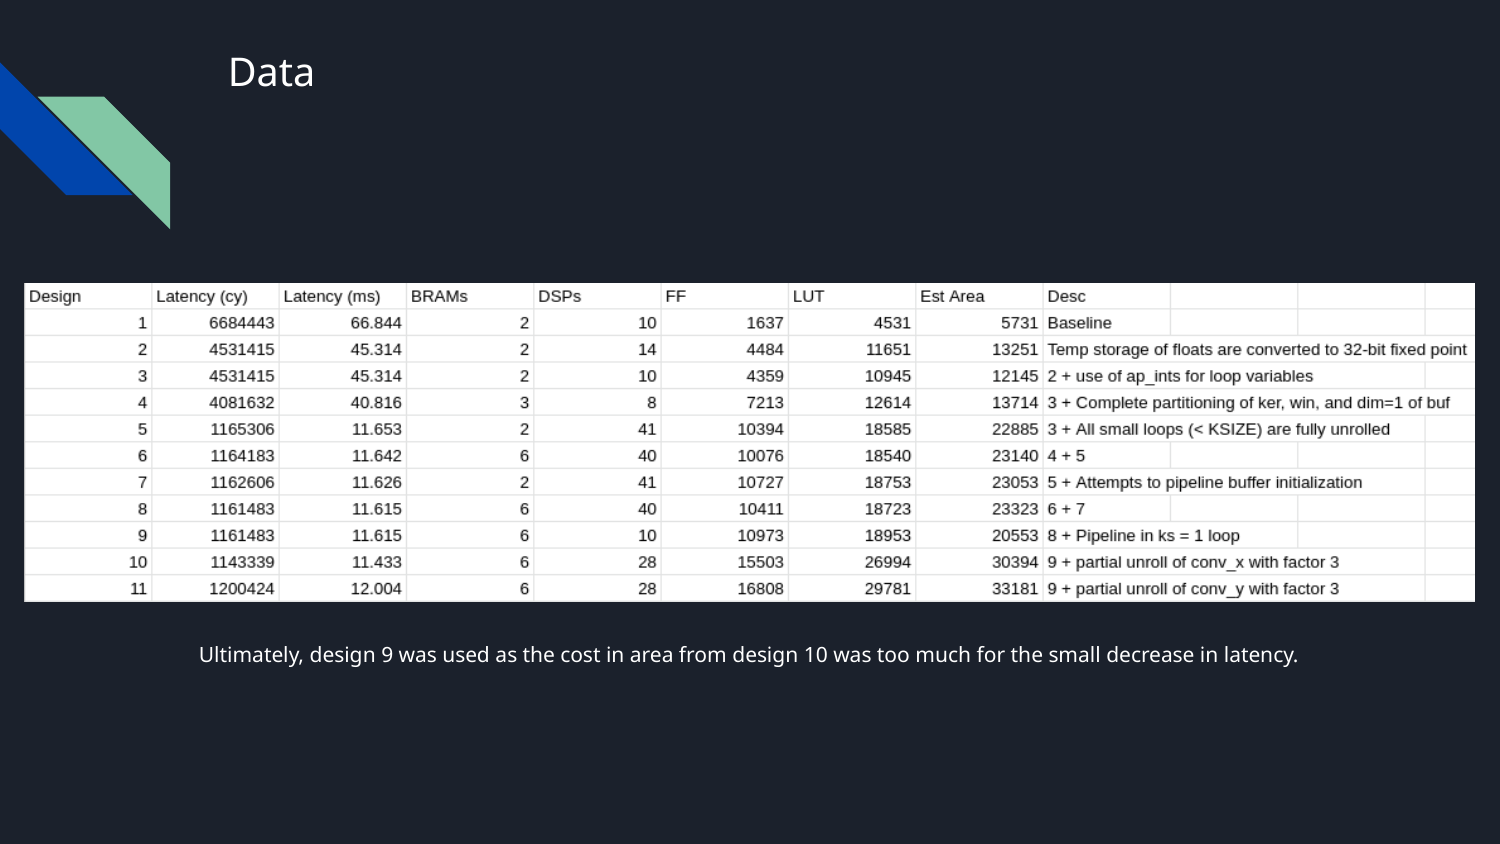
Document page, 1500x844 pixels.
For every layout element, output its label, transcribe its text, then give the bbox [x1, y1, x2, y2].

title Data [212, 29, 1368, 114]
picture [24, 283, 1475, 602]
title Ultimately, design 9 was used as the cost in area from design 10 was too much for the small decrease in latency. [172, 624, 1328, 709]
